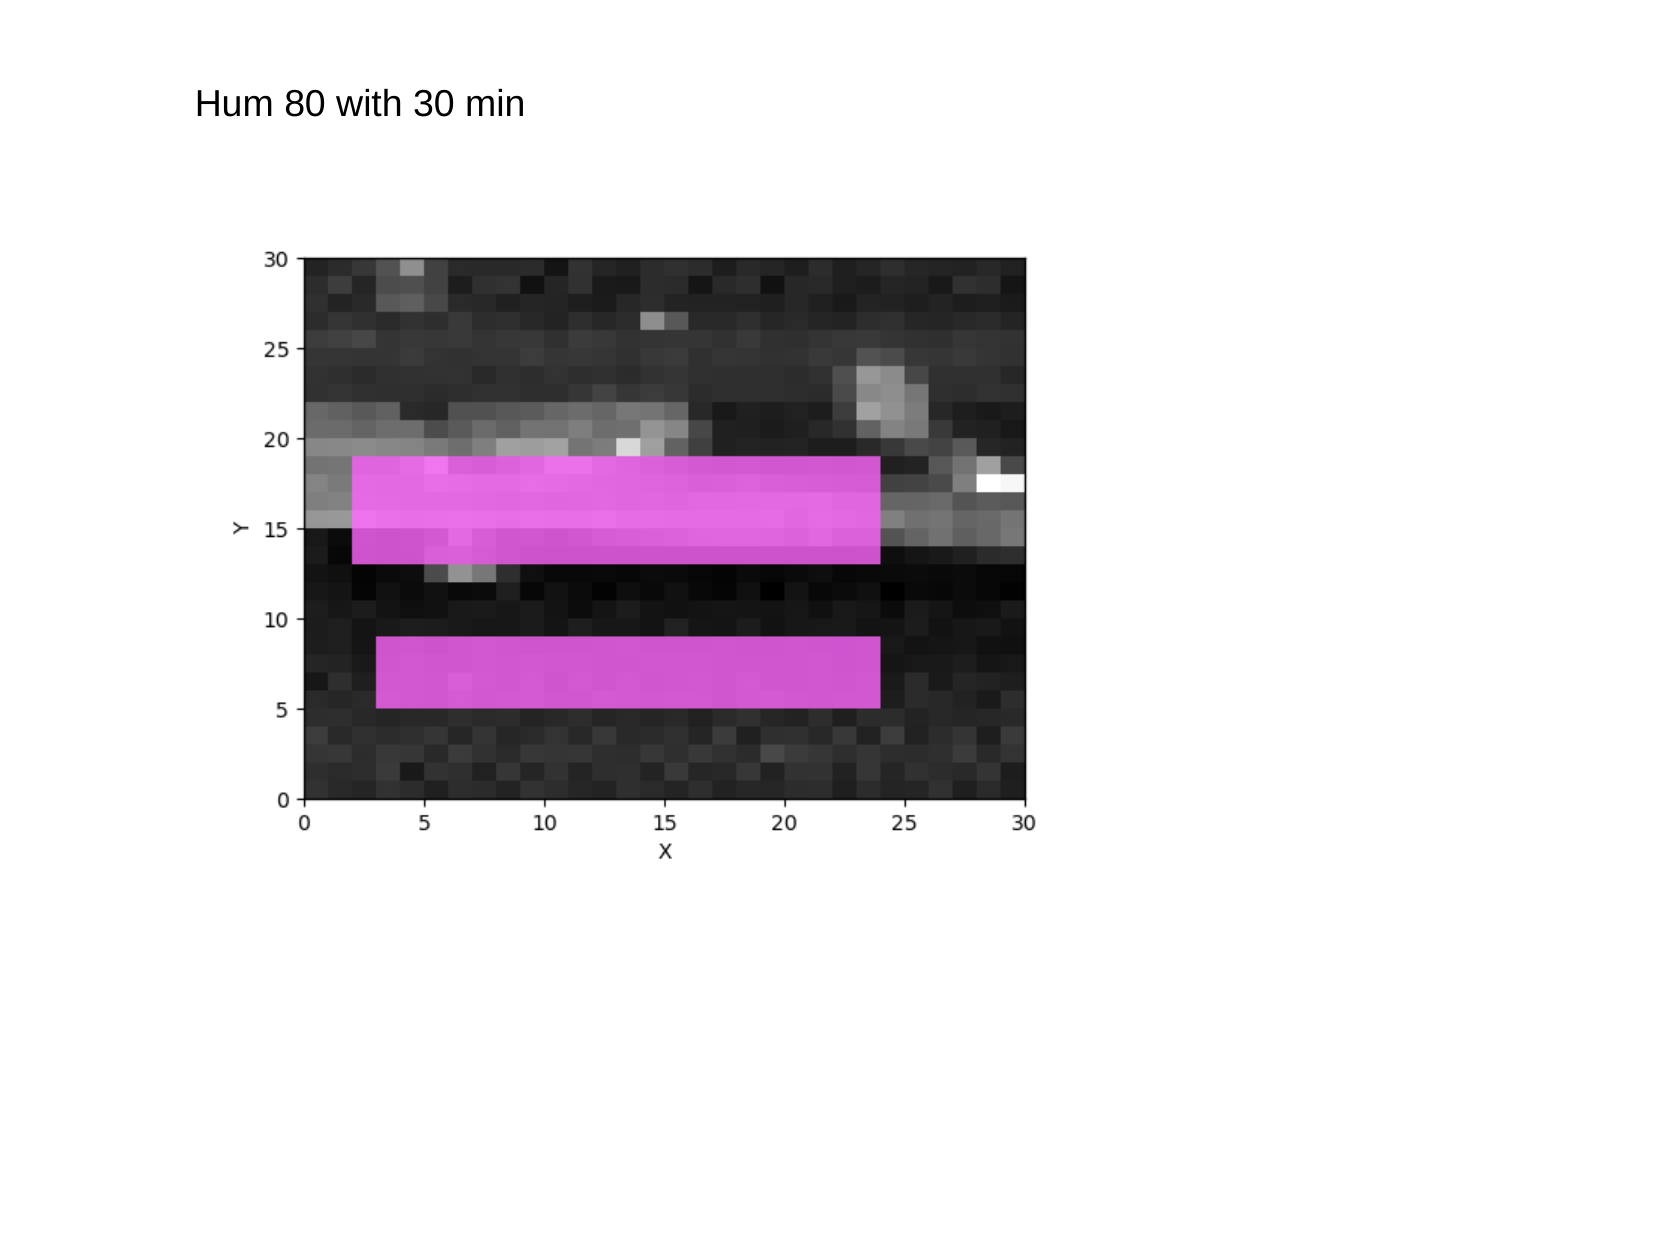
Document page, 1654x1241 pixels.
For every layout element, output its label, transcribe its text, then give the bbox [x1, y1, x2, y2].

text_box Hum 80 with 30 min [180, 75, 541, 132]
picture [160, 186, 1121, 907]
